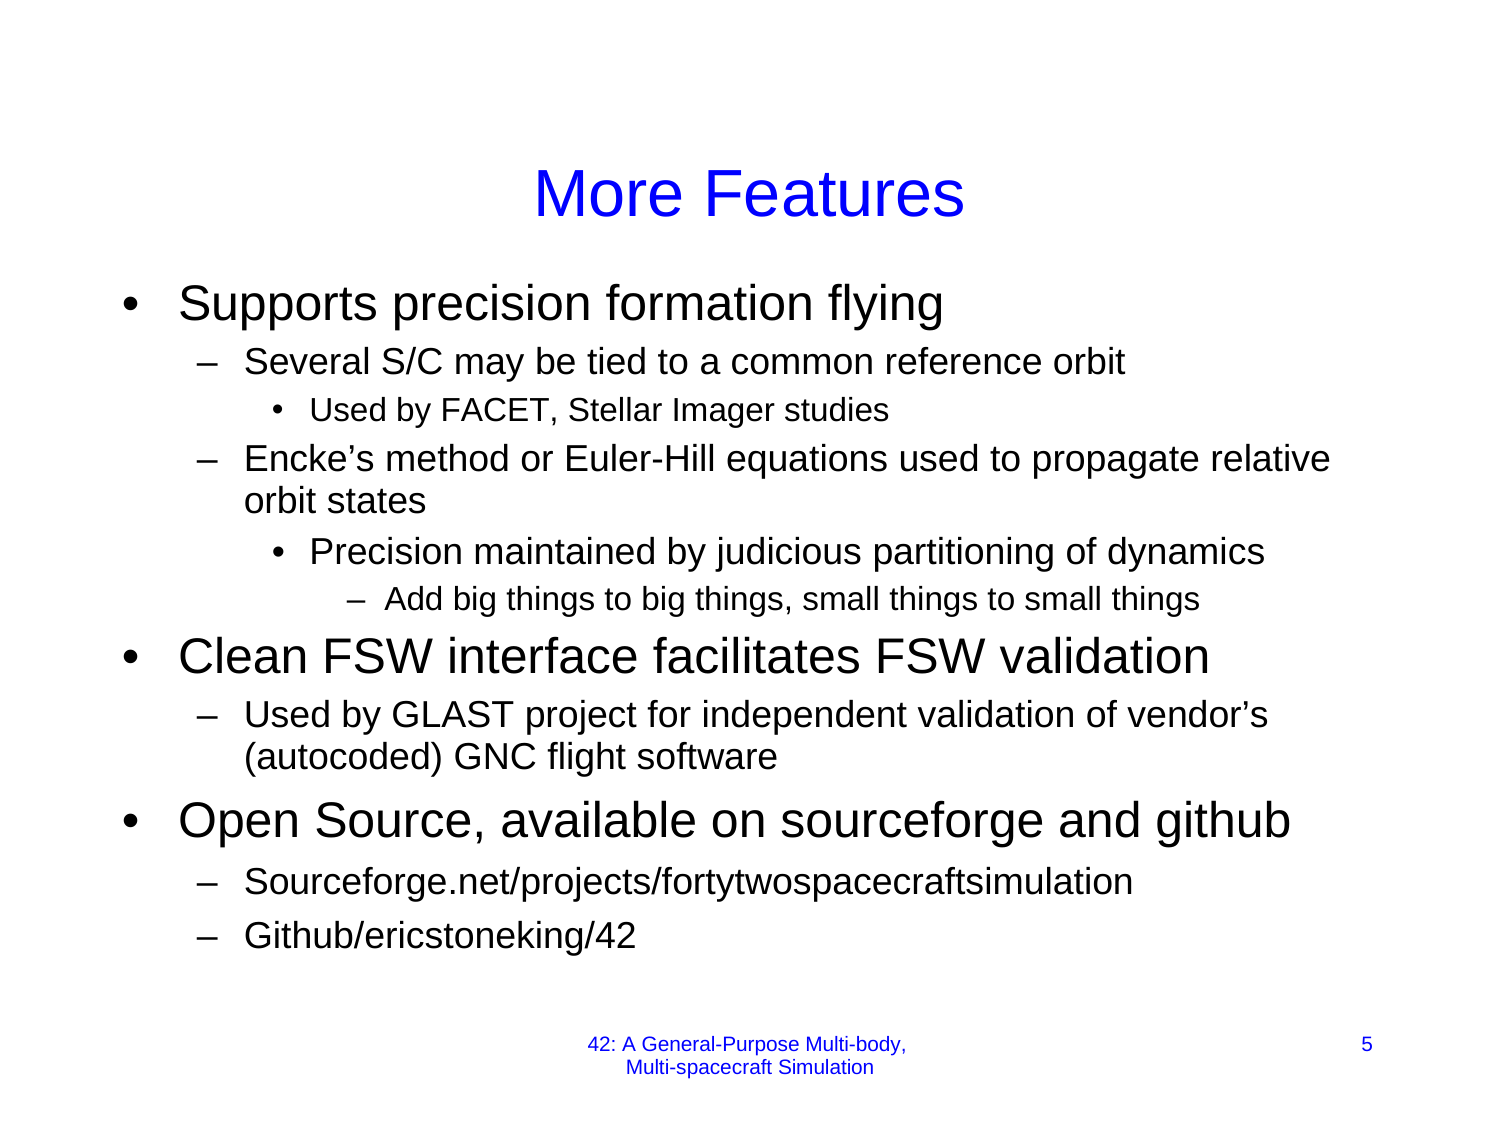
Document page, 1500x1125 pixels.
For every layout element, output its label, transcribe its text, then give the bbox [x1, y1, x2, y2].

title More Features [112, 99, 1388, 288]
list Supports precision formation flying Several S/C may be tied to a common reference orbit Used by FACET, Stellar Imager studies Encke’s method or Euler-Hill equations used to propagate relative orbit states Precision maintained by judicious partitioning of dynamics Add big things to big things, small things to small things Clean FSW interface facilitates FSW validation Used by GLAST project for independent validation of vendor’s (autocoded) GNC flight software Open Source, available on sourceforge and github Sourceforge.net/projects/fortytwospacecraftsimulation Github/ericstoneking/42 [107, 267, 1383, 943]
